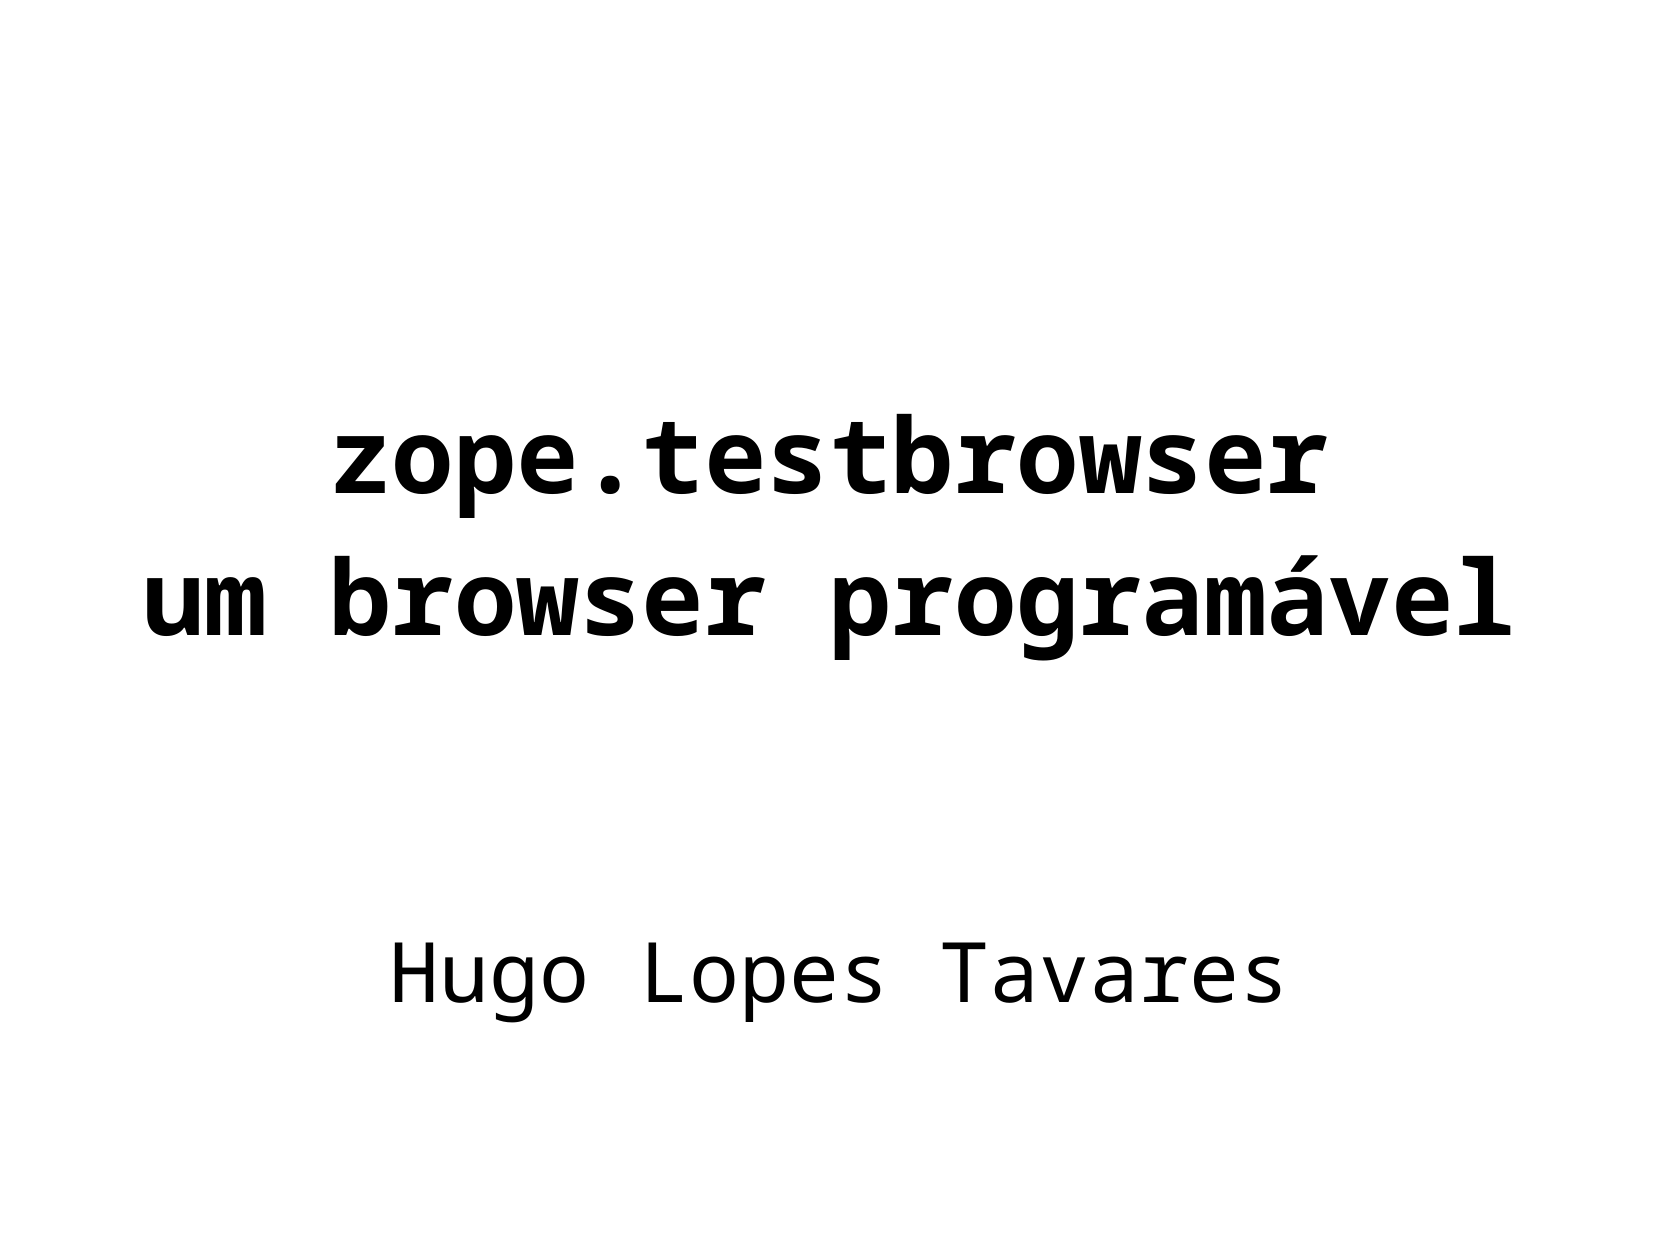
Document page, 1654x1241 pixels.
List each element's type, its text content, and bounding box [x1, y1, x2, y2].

text_box Hugo Lopes Tavares [374, 905, 1305, 1017]
text_box zope.testbrowser um browser programável [127, 375, 1538, 637]
